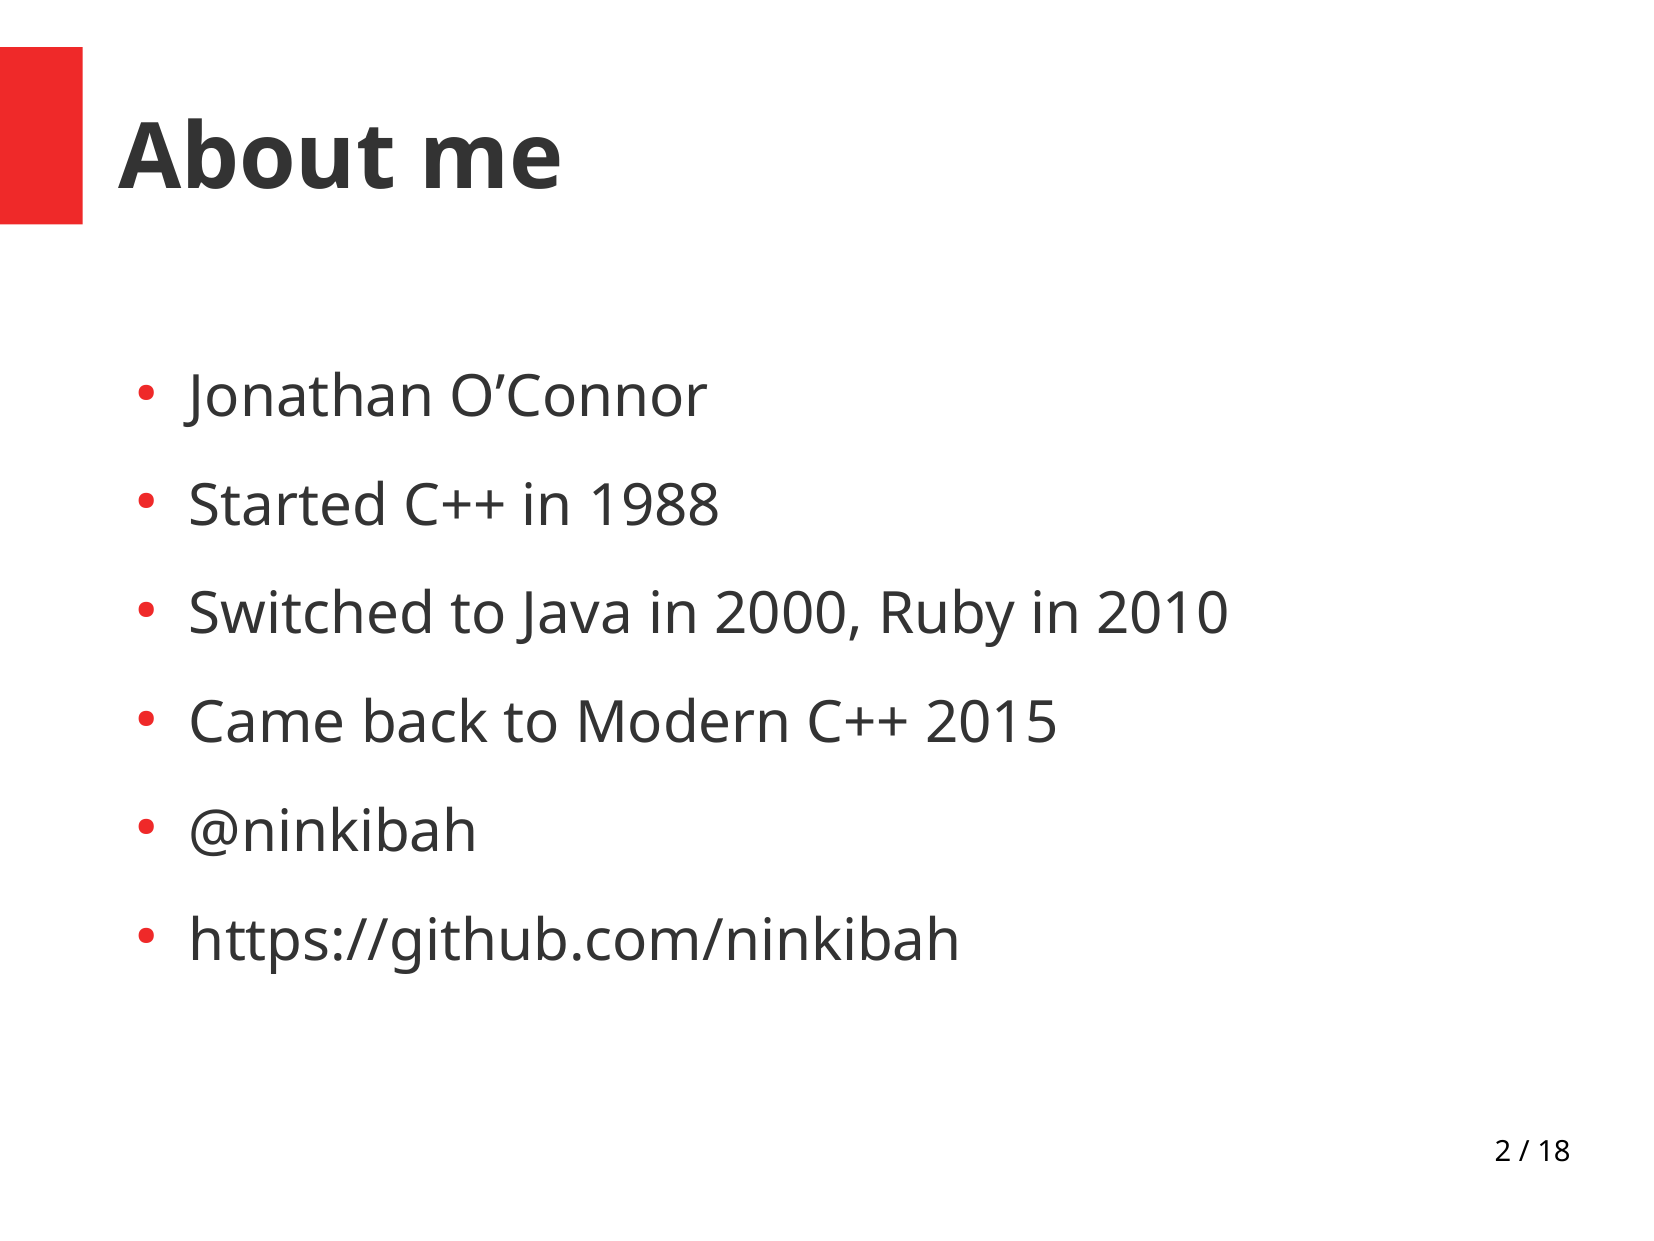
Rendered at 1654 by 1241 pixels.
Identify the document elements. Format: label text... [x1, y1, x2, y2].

title About me [118, 49, 1571, 257]
list Jonathan O’Connor Started C++ in 1988 Switched to Java in 2000, Ruby in 2010 Came back to Modern C++ 2015 @ninkibah https://github.com/ninkibah [118, 354, 1536, 1074]
